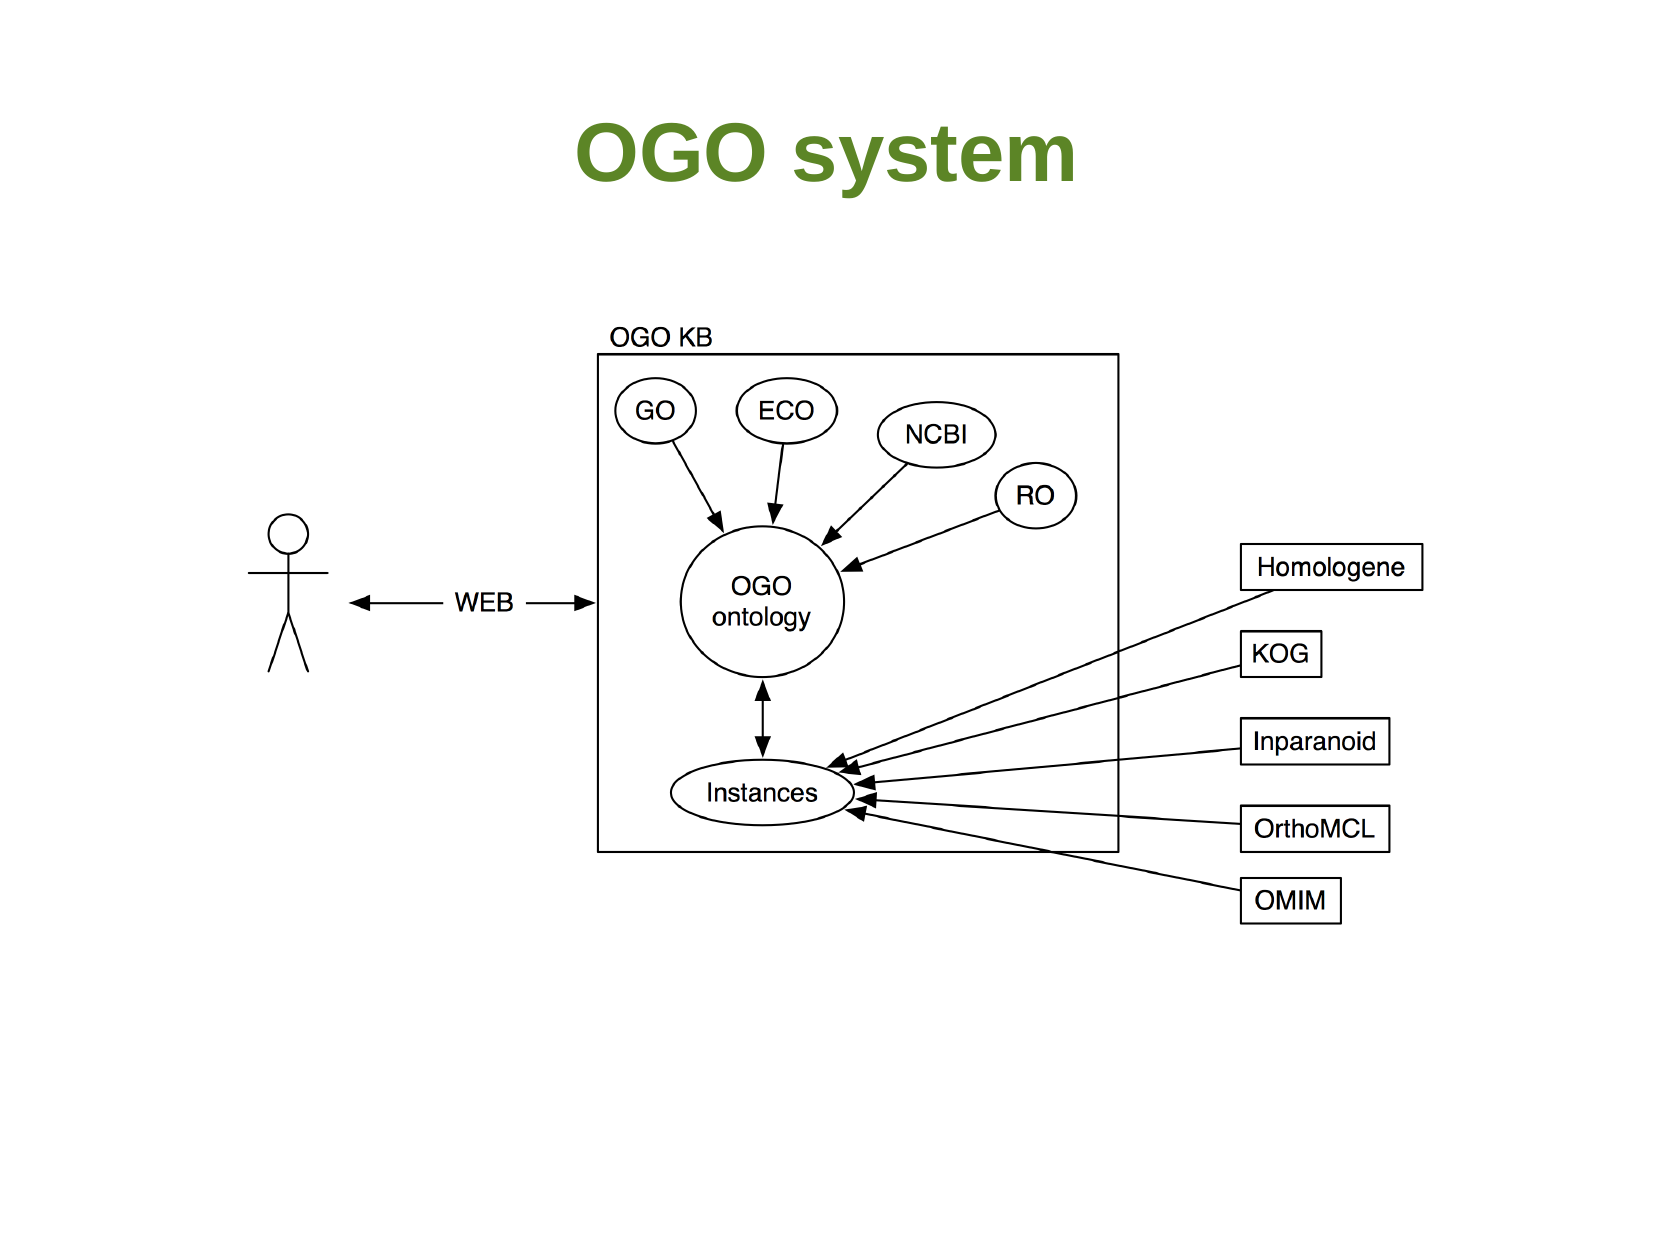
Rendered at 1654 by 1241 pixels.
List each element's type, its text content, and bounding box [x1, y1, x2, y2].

title OGO system [82, 49, 1571, 257]
picture [227, 321, 1426, 928]
